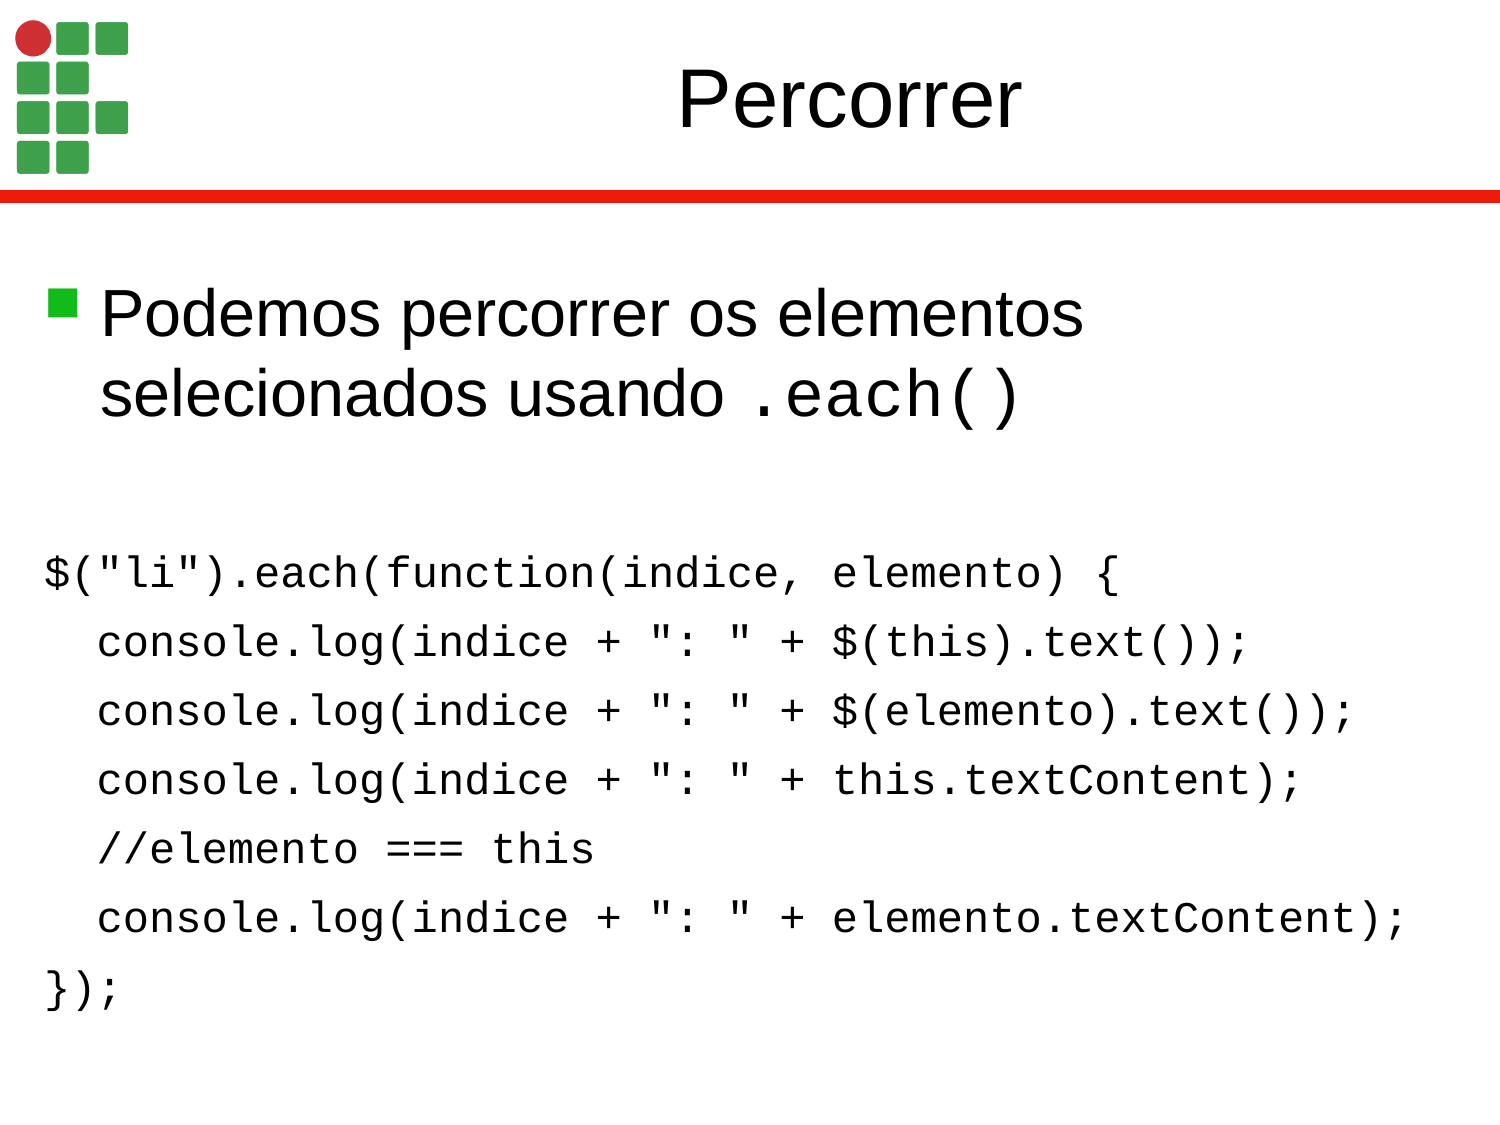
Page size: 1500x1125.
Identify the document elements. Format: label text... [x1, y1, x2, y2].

title Percorrer [230, 0, 1471, 202]
list Podemos percorrer os elementos selecionados usando .each() $("li").each(function(indice, elemento) { console.log(indice + ": " + $(this).text()); console.log(indice + ": " + $(elemento).text()); console.log(indice + ": " + this.textContent); //elemento === this console.log(indice + ": " + elemento.textContent); }); [29, 207, 1471, 1087]
picture [14, 16, 130, 178]
